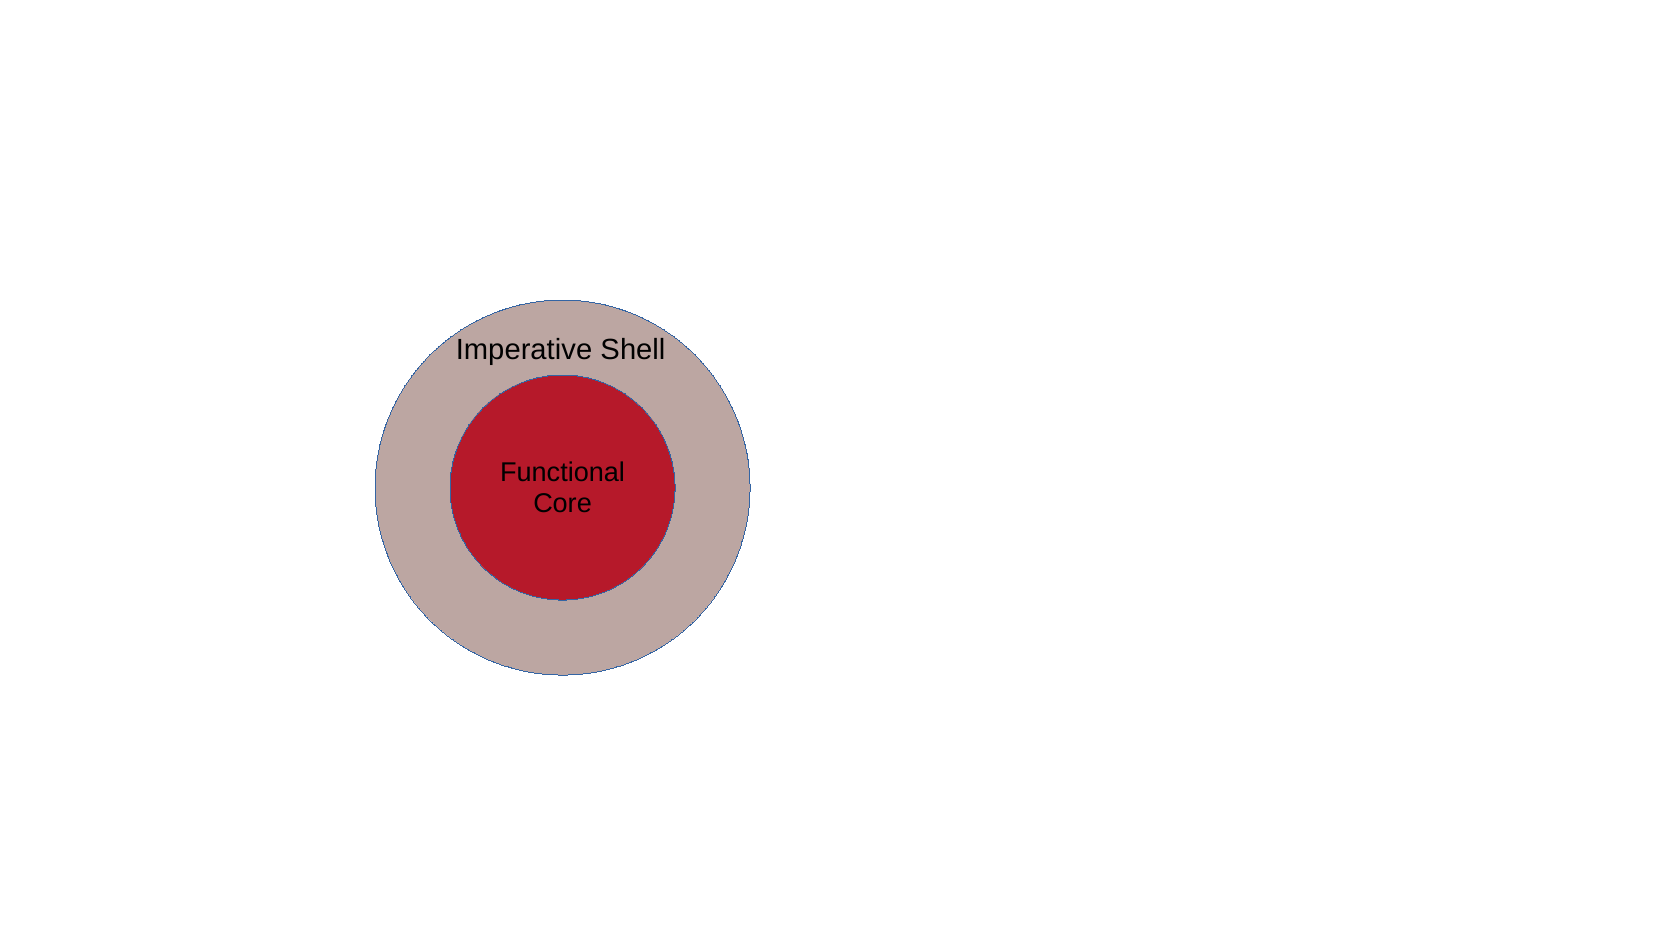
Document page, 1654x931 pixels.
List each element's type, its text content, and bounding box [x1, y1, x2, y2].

text_box [375, 344, 751, 676]
text_box Functional Core [450, 425, 676, 601]
text_box [468, 300, 657, 325]
text_box Imperative Shell [441, 325, 779, 425]
